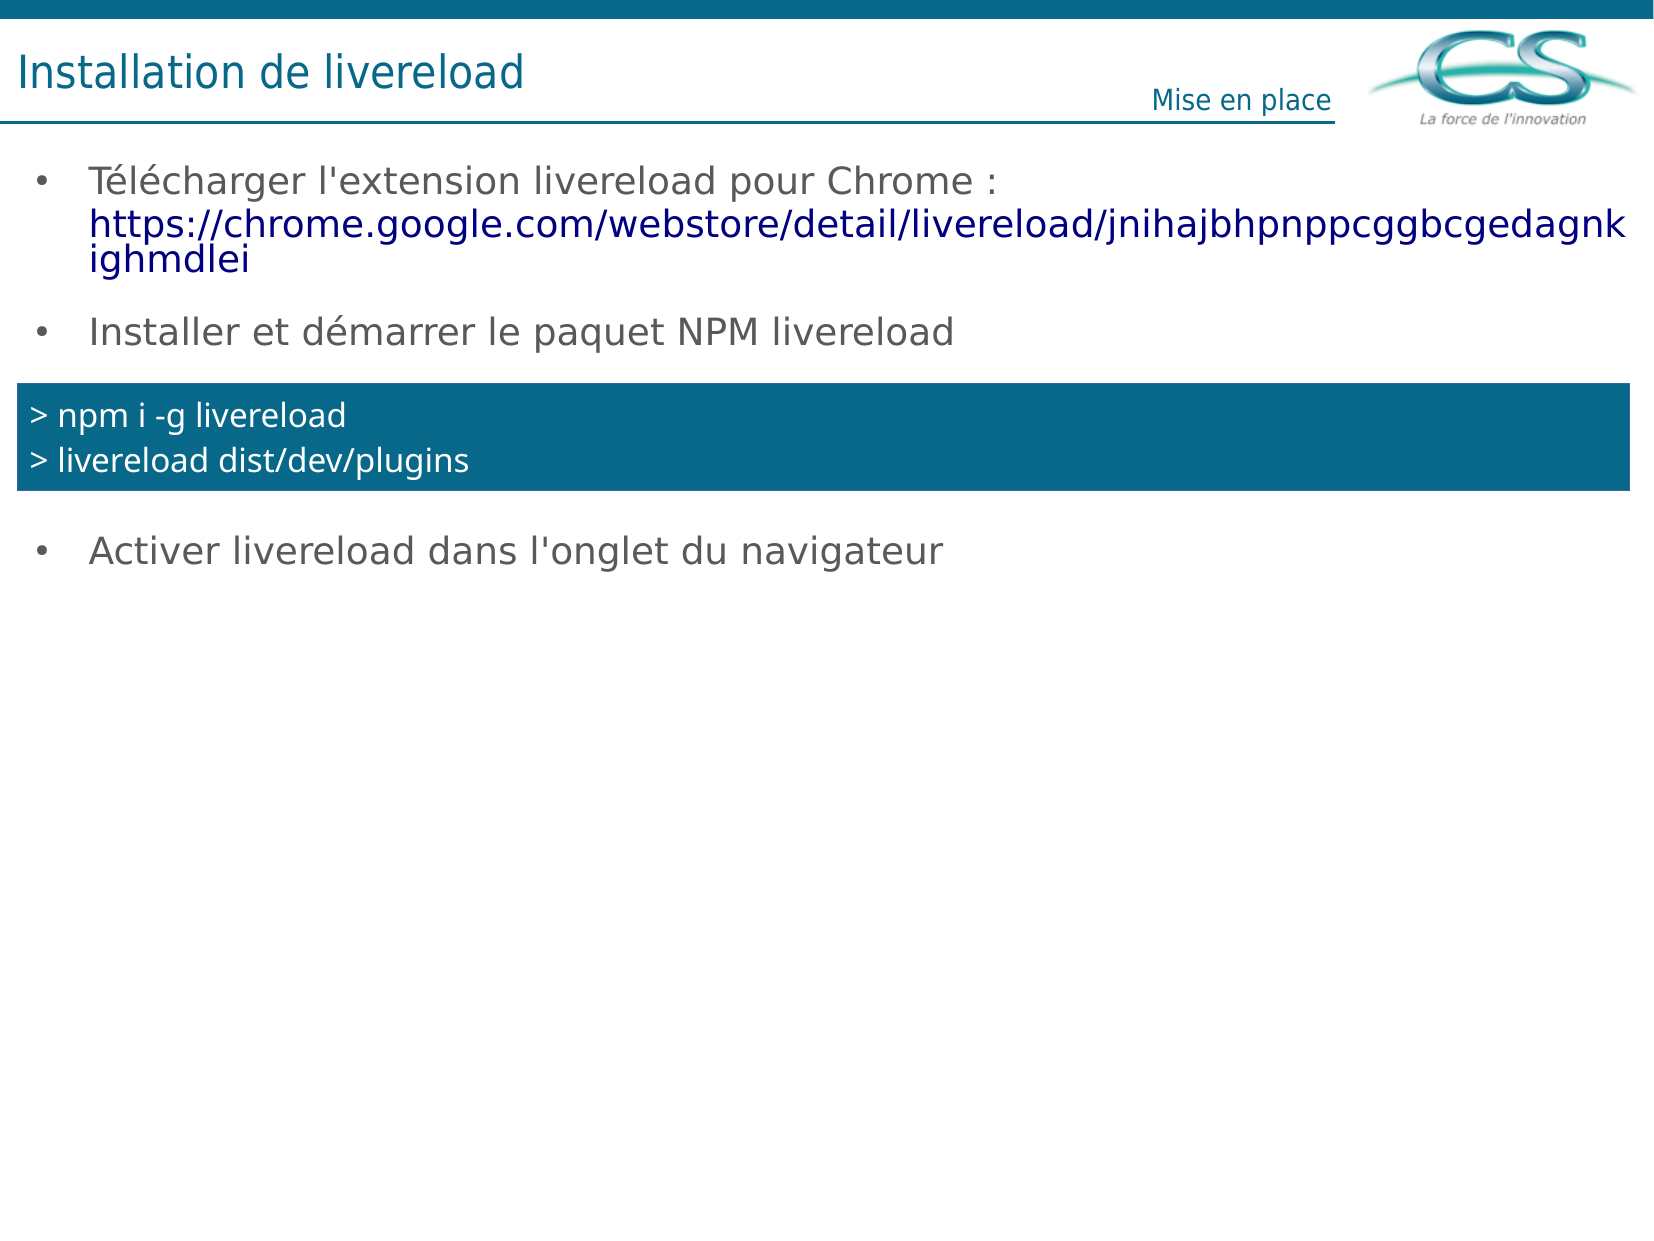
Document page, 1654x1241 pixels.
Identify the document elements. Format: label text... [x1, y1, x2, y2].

title Installation de livereload [17, 46, 1368, 106]
text_box > npm i -g livereload > livereload dist/dev/plugins [17, 383, 1630, 491]
text_box Mise en place [1139, 71, 1347, 164]
list Télécharger l'extension livereload pour Chrome : https://chrome.google.com/webstore/detail/livereload/jnihajbhpnppcggbcgedagnkighmdlei Installer et démarrer le paquet NPM livereload Activer livereload dans l'onglet du navigateur [17, 159, 1630, 383]
picture [1368, 28, 1642, 128]
list Télécharger l'extension livereload pour Chrome : https://chrome.google.com/webstore/detail/livereload/jnihajbhpnppcggbcgedagnkighmdlei Installer et démarrer le paquet NPM livereload Activer livereload dans l'onglet du navigateur [17, 491, 1630, 1199]
